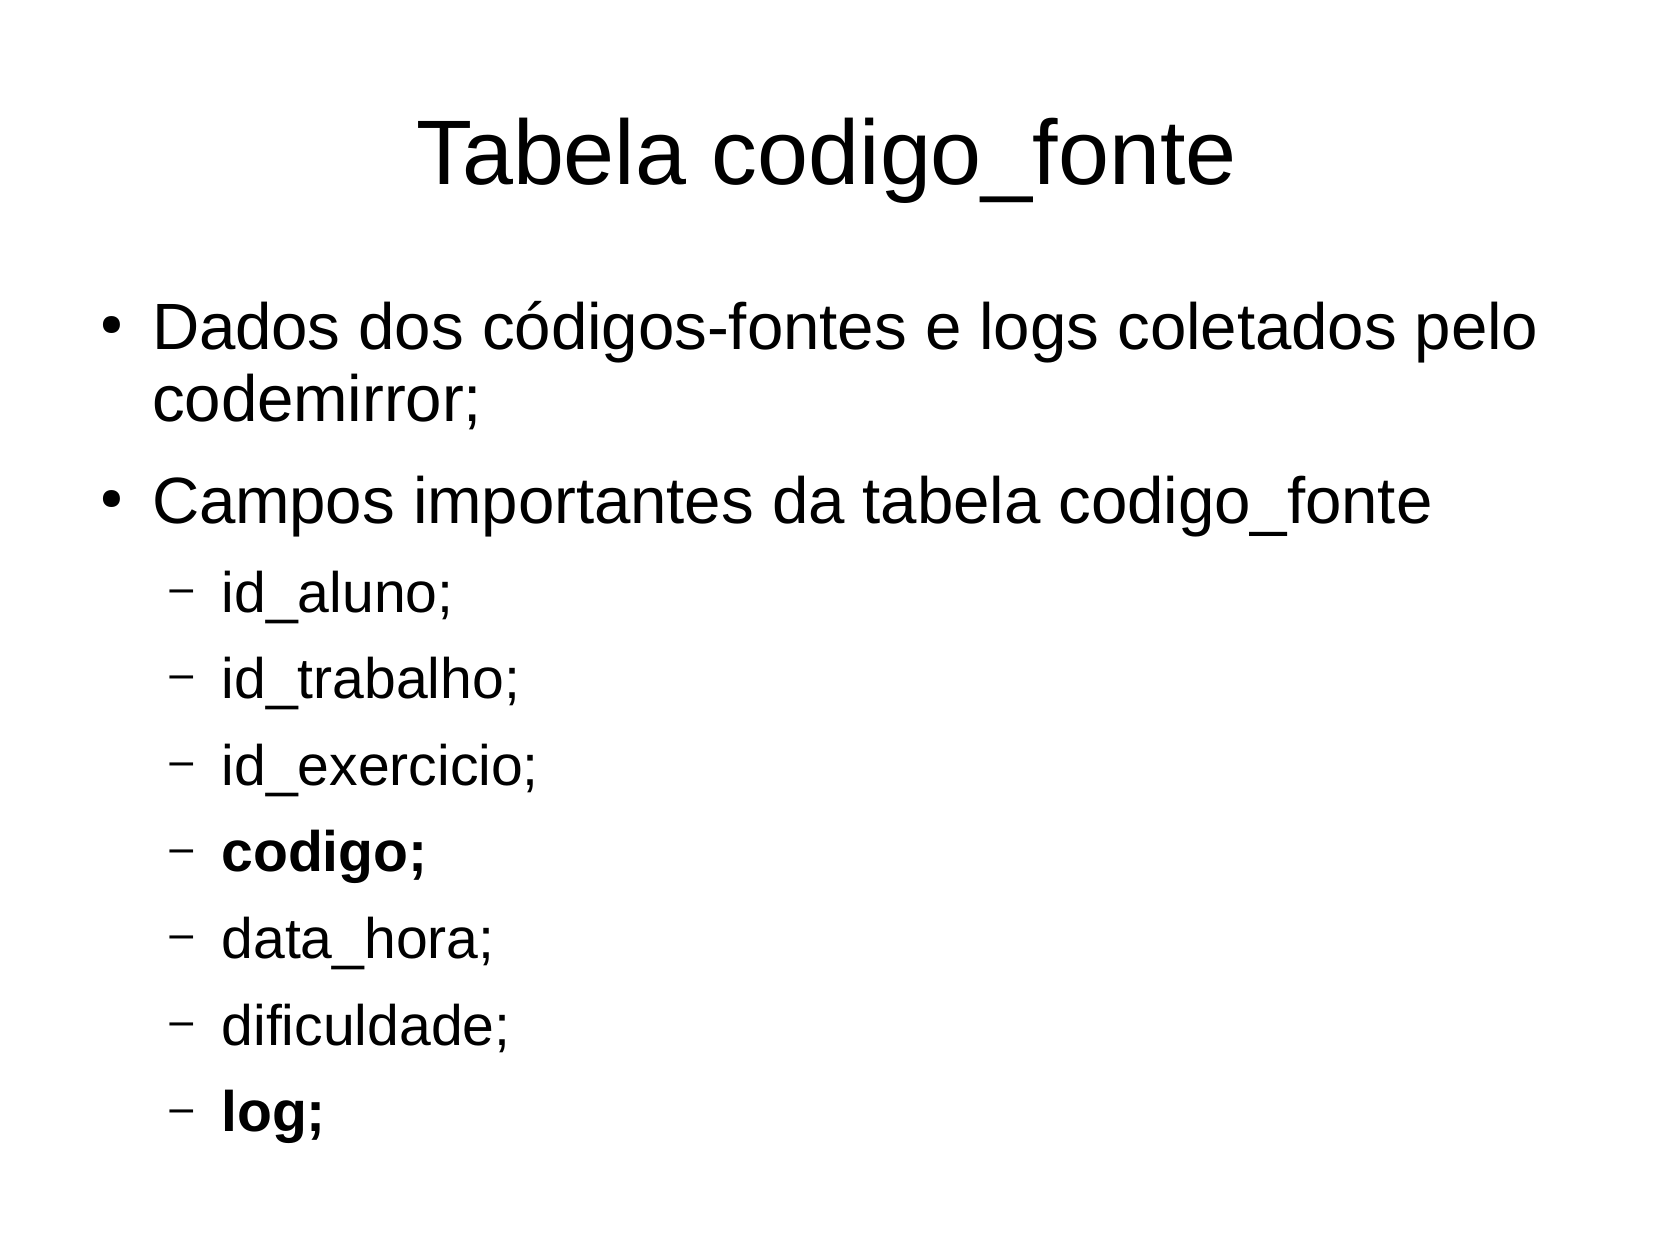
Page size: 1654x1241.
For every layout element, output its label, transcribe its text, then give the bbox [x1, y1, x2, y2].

title Tabela codigo_fonte [82, 49, 1571, 257]
list Dados dos códigos-fontes e logs coletados pelo codemirror; Campos importantes da tabela codigo_fonte id_aluno; id_trabalho; id_exercicio; codigo; data_hora; dificuldade; log; [82, 290, 1571, 1146]
